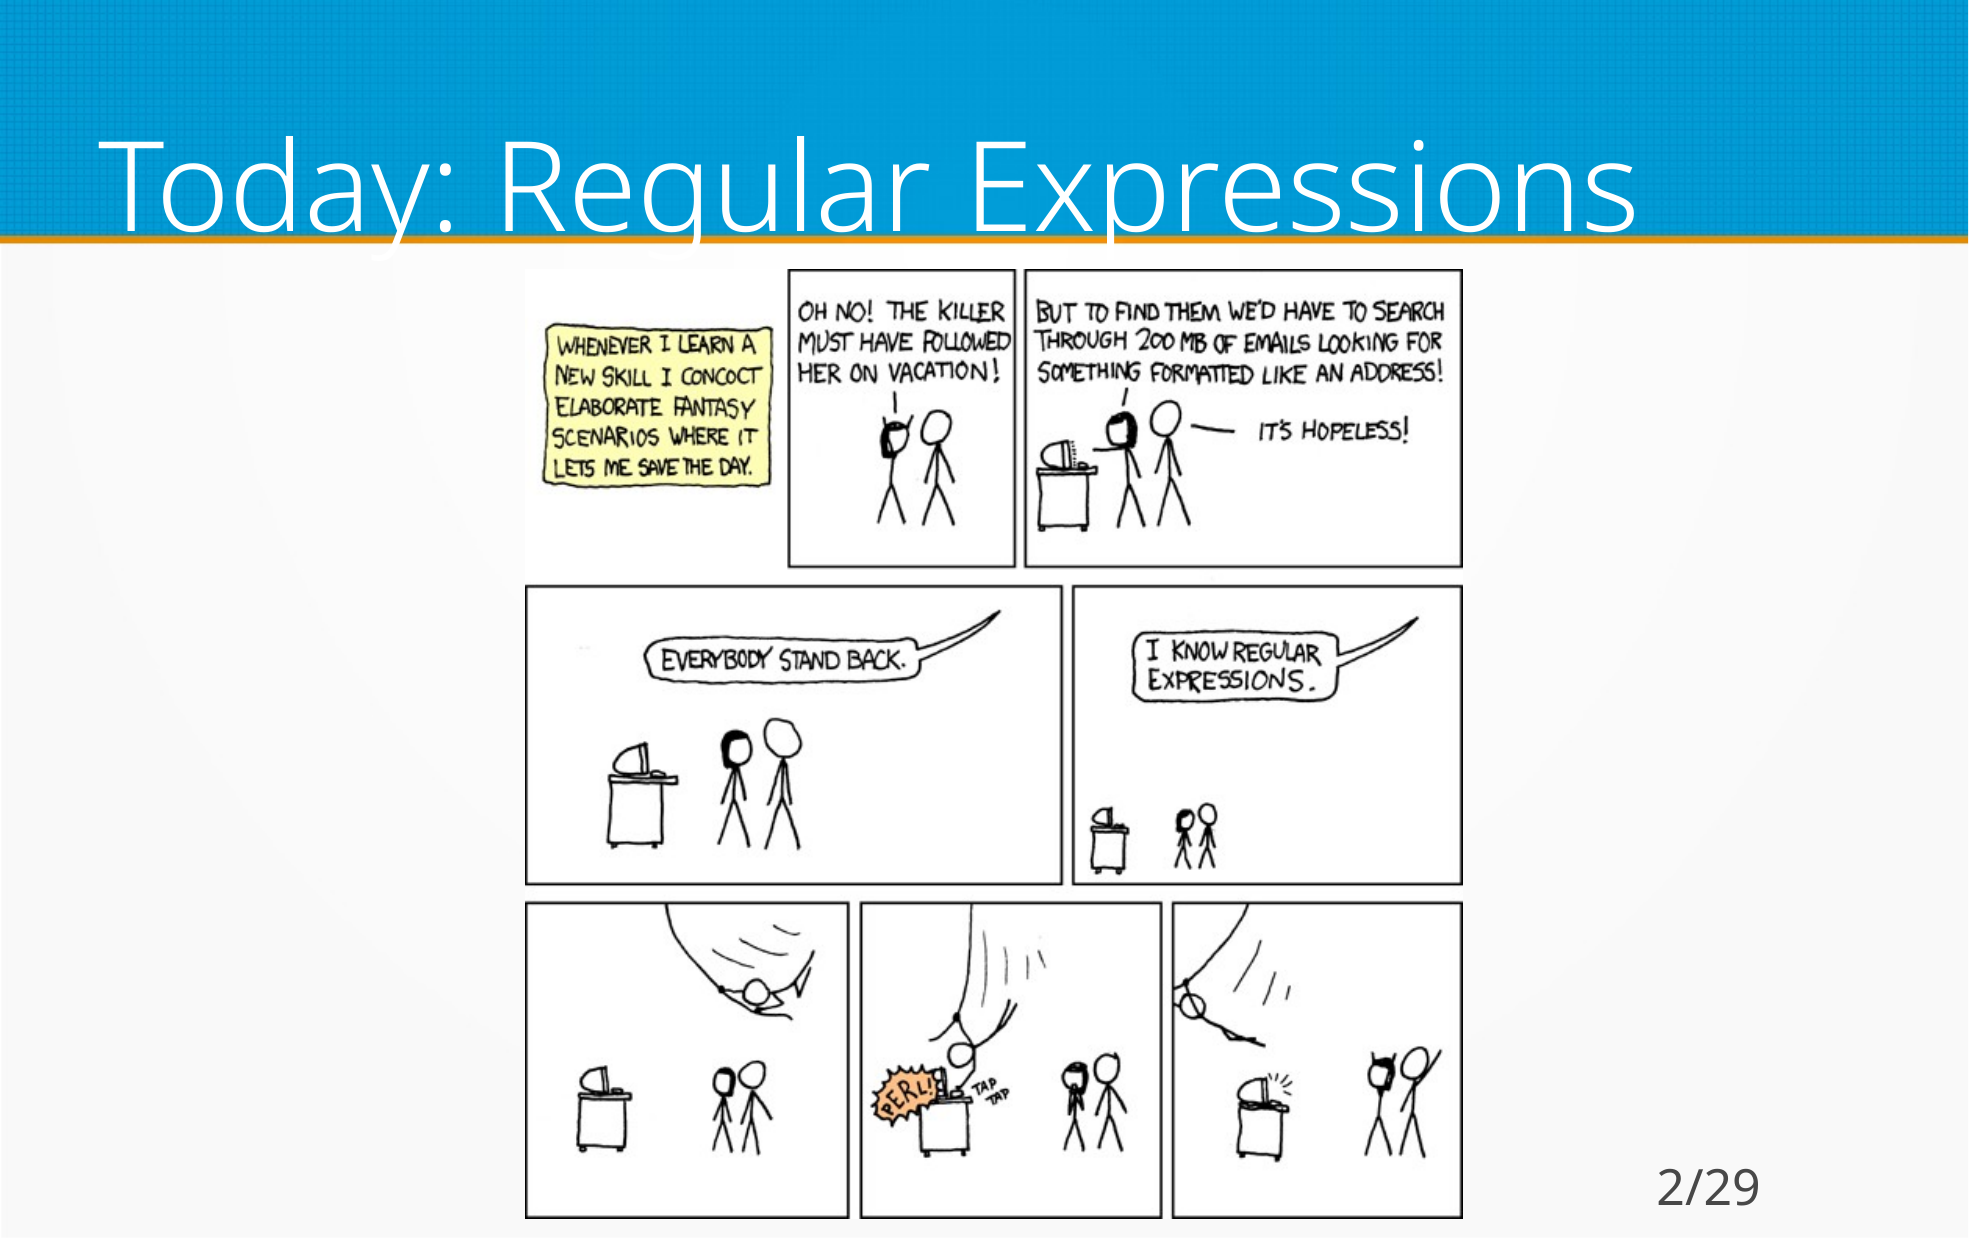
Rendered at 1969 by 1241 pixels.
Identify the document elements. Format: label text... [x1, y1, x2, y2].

title Today: Regular Expressions [98, 49, 1870, 257]
picture [0, 233, 1969, 1241]
